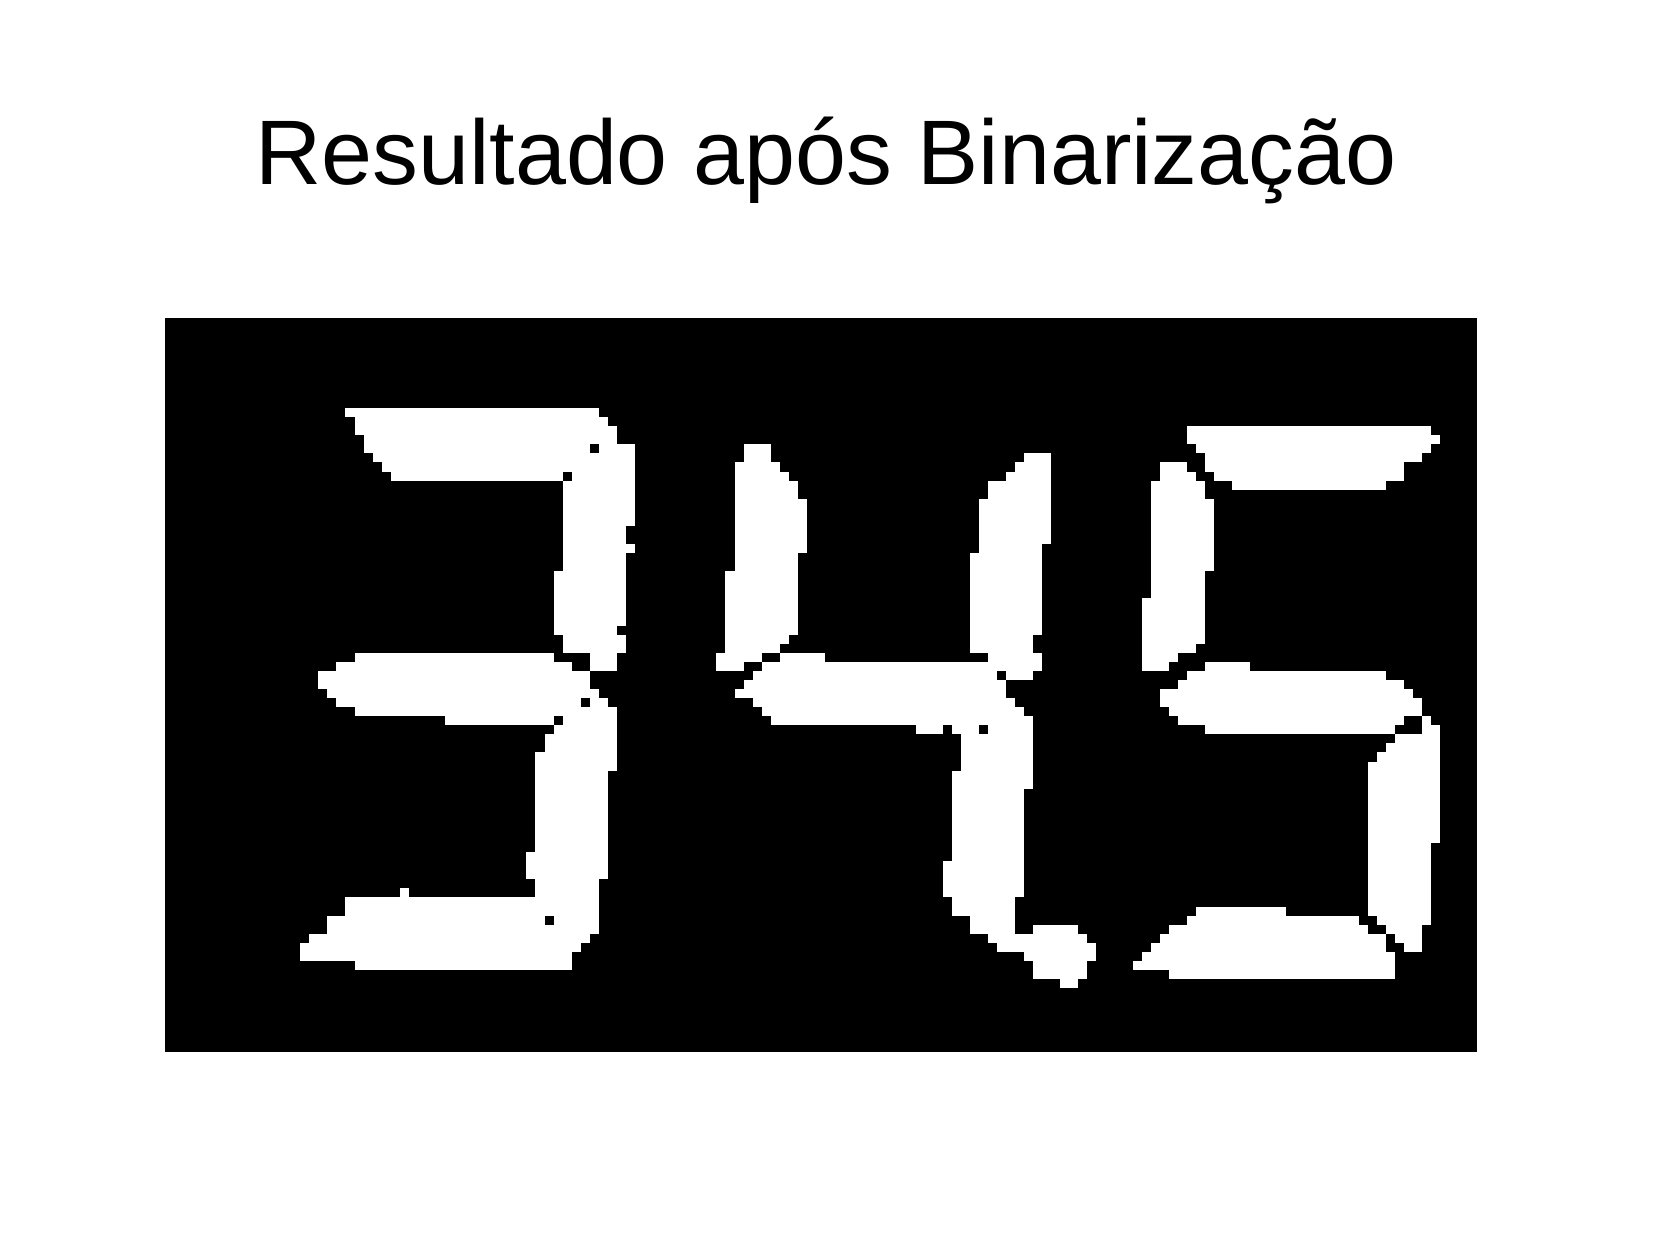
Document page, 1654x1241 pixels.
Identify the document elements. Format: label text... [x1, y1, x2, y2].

picture [165, 318, 1477, 1052]
title Resultado após Binarização [82, 49, 1571, 257]
